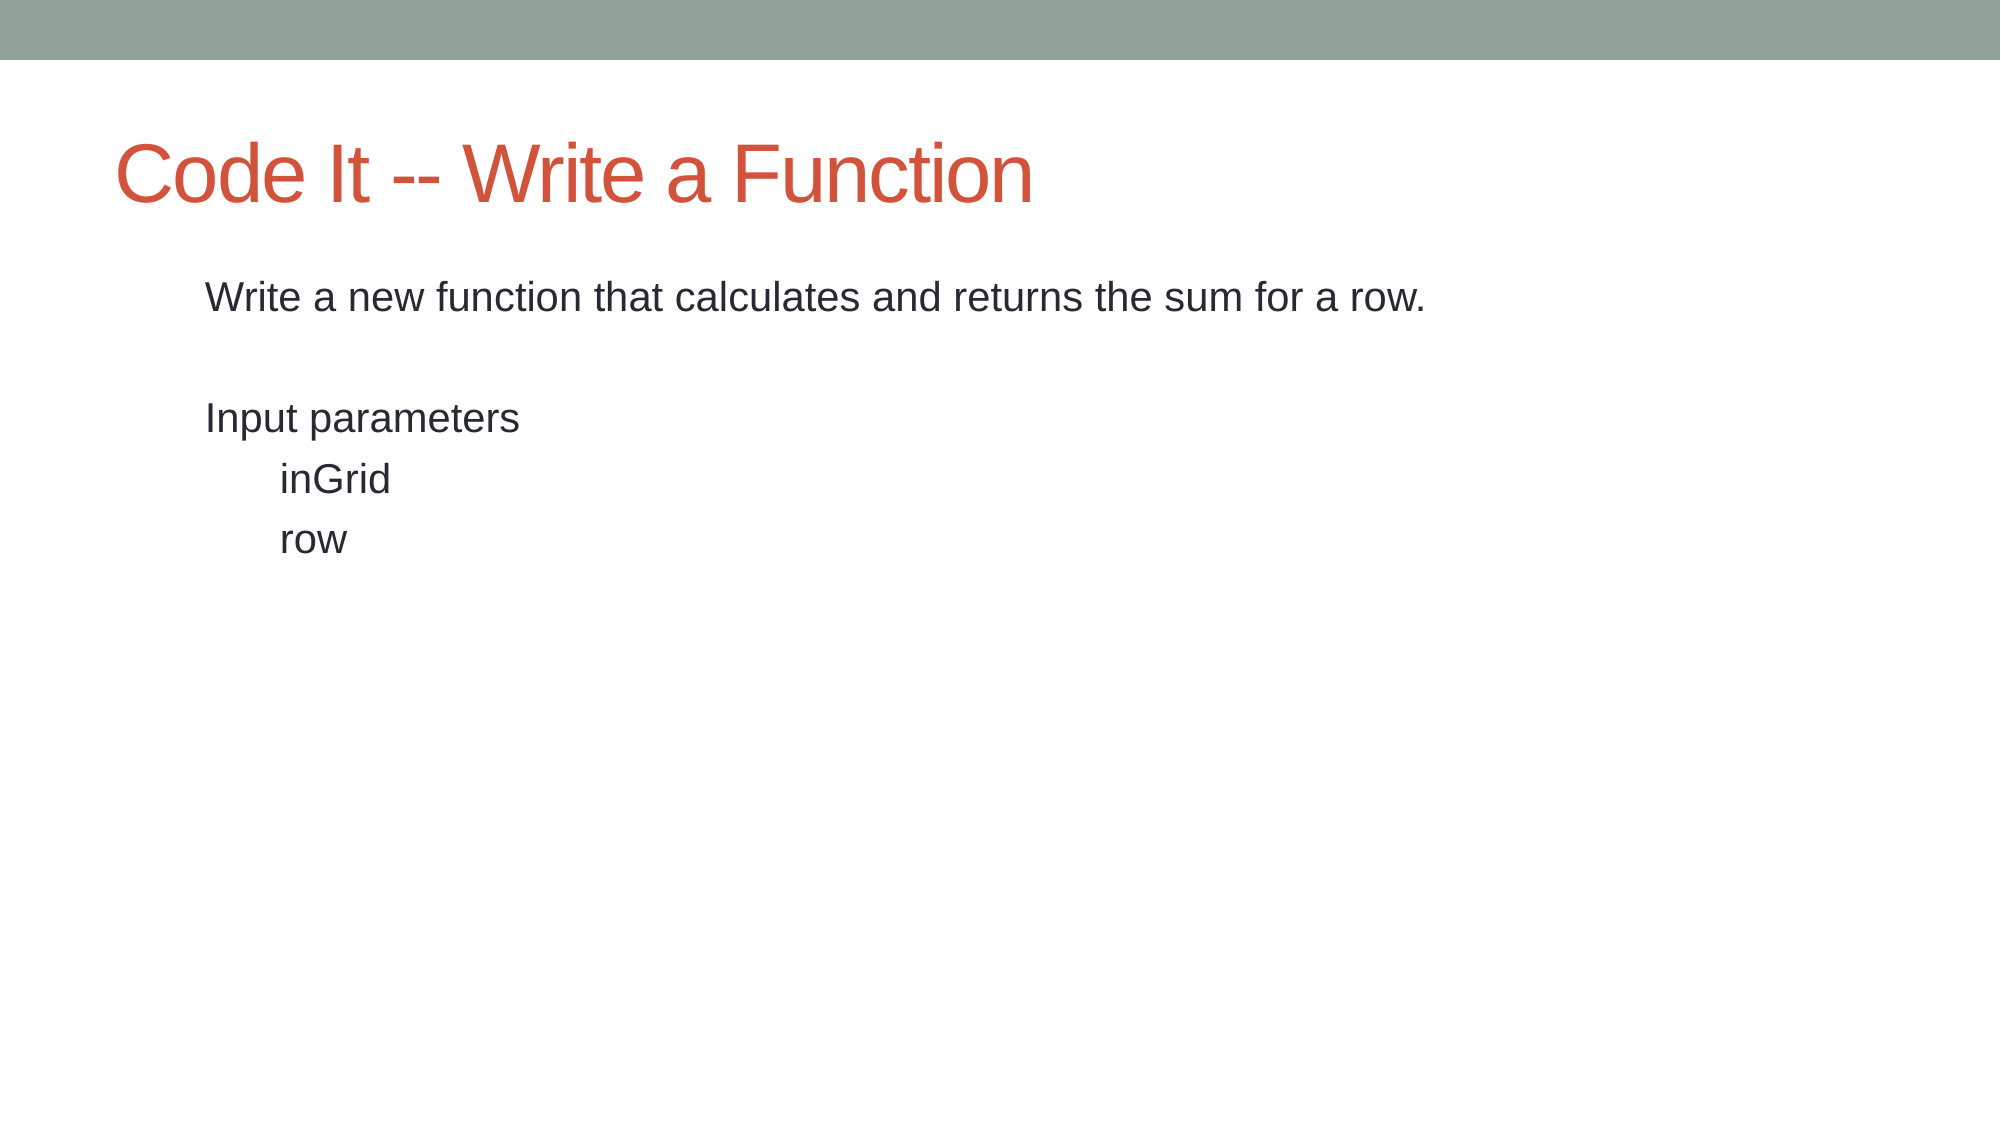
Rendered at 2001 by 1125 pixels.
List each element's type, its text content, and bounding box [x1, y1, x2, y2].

list Write a new function that calculates and returns the sum for a row. Input parameters inGrid row [99, 262, 1900, 1063]
title Code It -- Write a Function [99, 87, 1900, 251]
